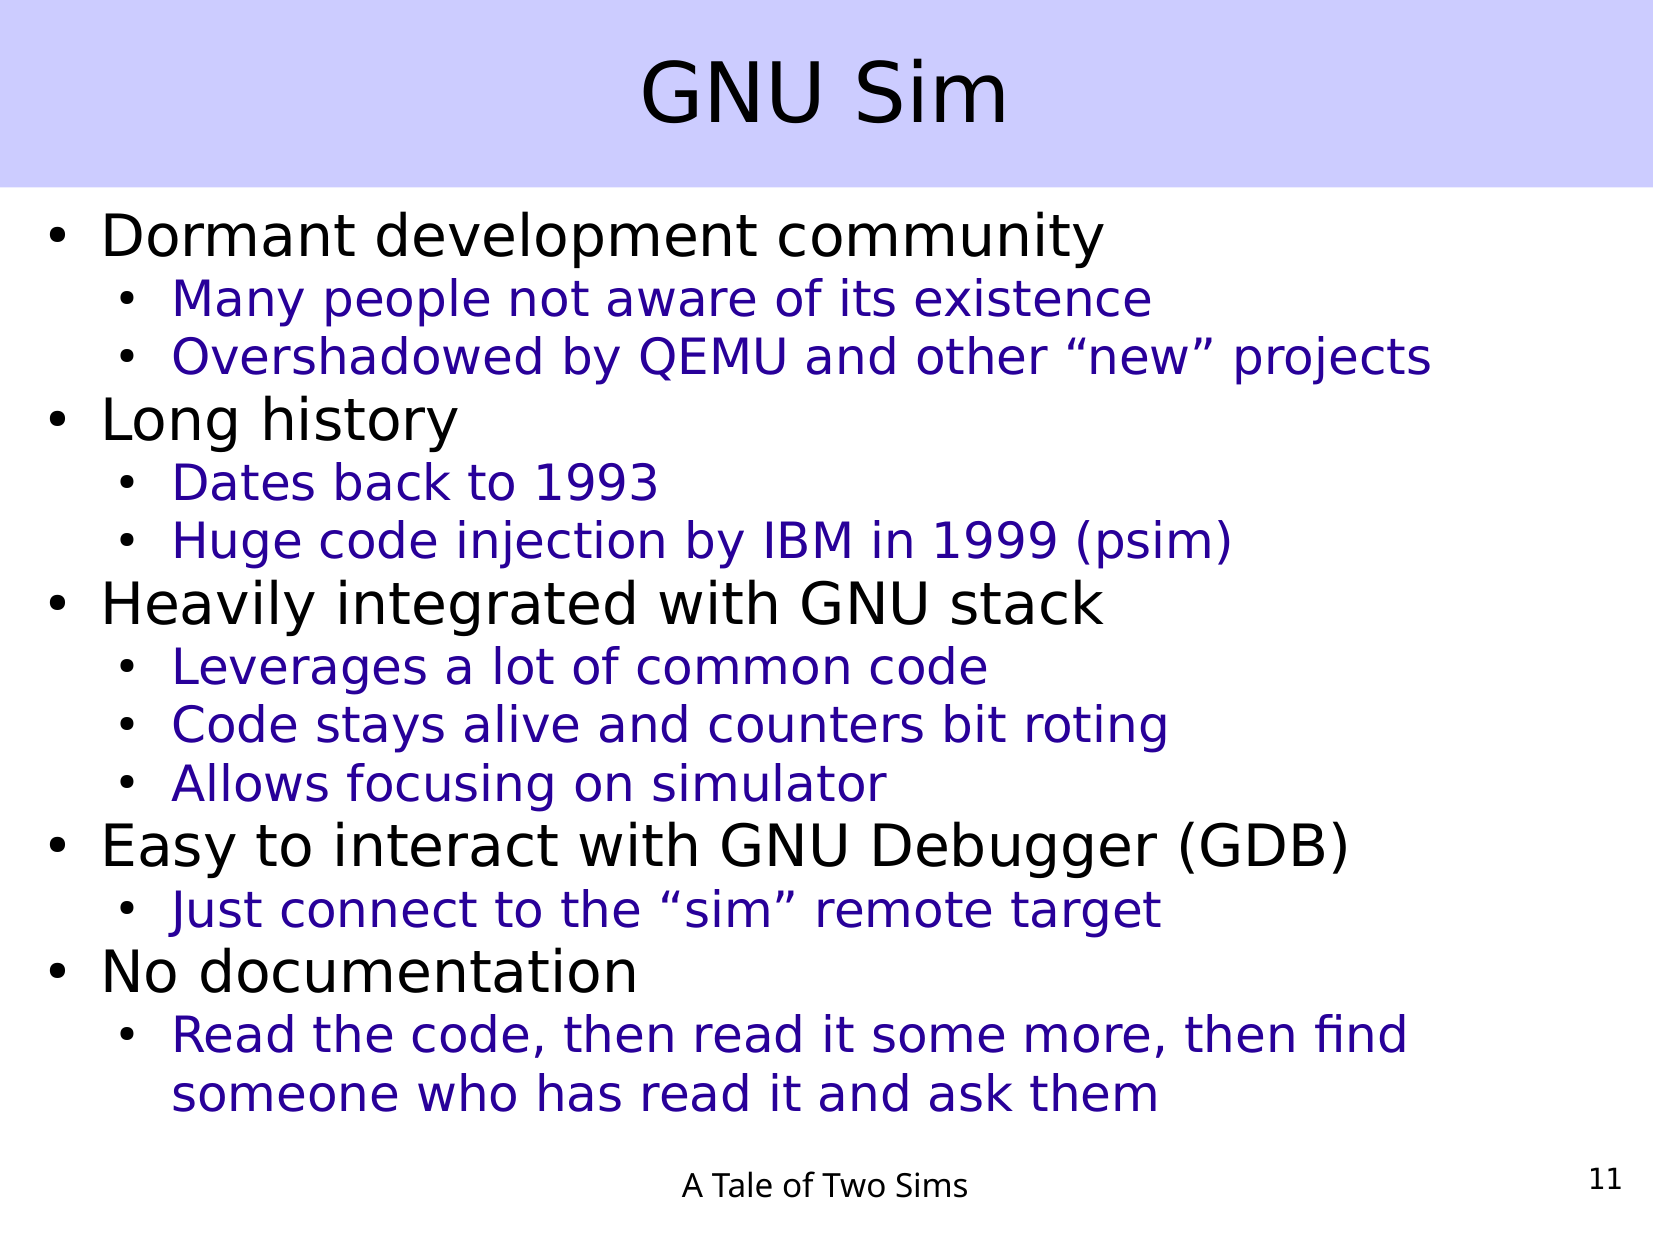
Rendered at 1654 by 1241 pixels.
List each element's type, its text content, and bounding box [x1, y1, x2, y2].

title GNU Sim [0, 0, 1651, 188]
list Dormant development community Many people not aware of its existence Overshadowed by QEMU and other “new” projects Long history Dates back to 1993 Huge code injection by IBM in 1999 (psim) Heavily integrated with GNU stack Leverages a lot of common code Code stays alive and counters bit roting Allows focusing on simulator Easy to interact with GNU Debugger (GDB) Just connect to the “sim” remote target No documentation Read the code, then read it some more, then find someone who has read it and ask them [29, 201, 1620, 1151]
